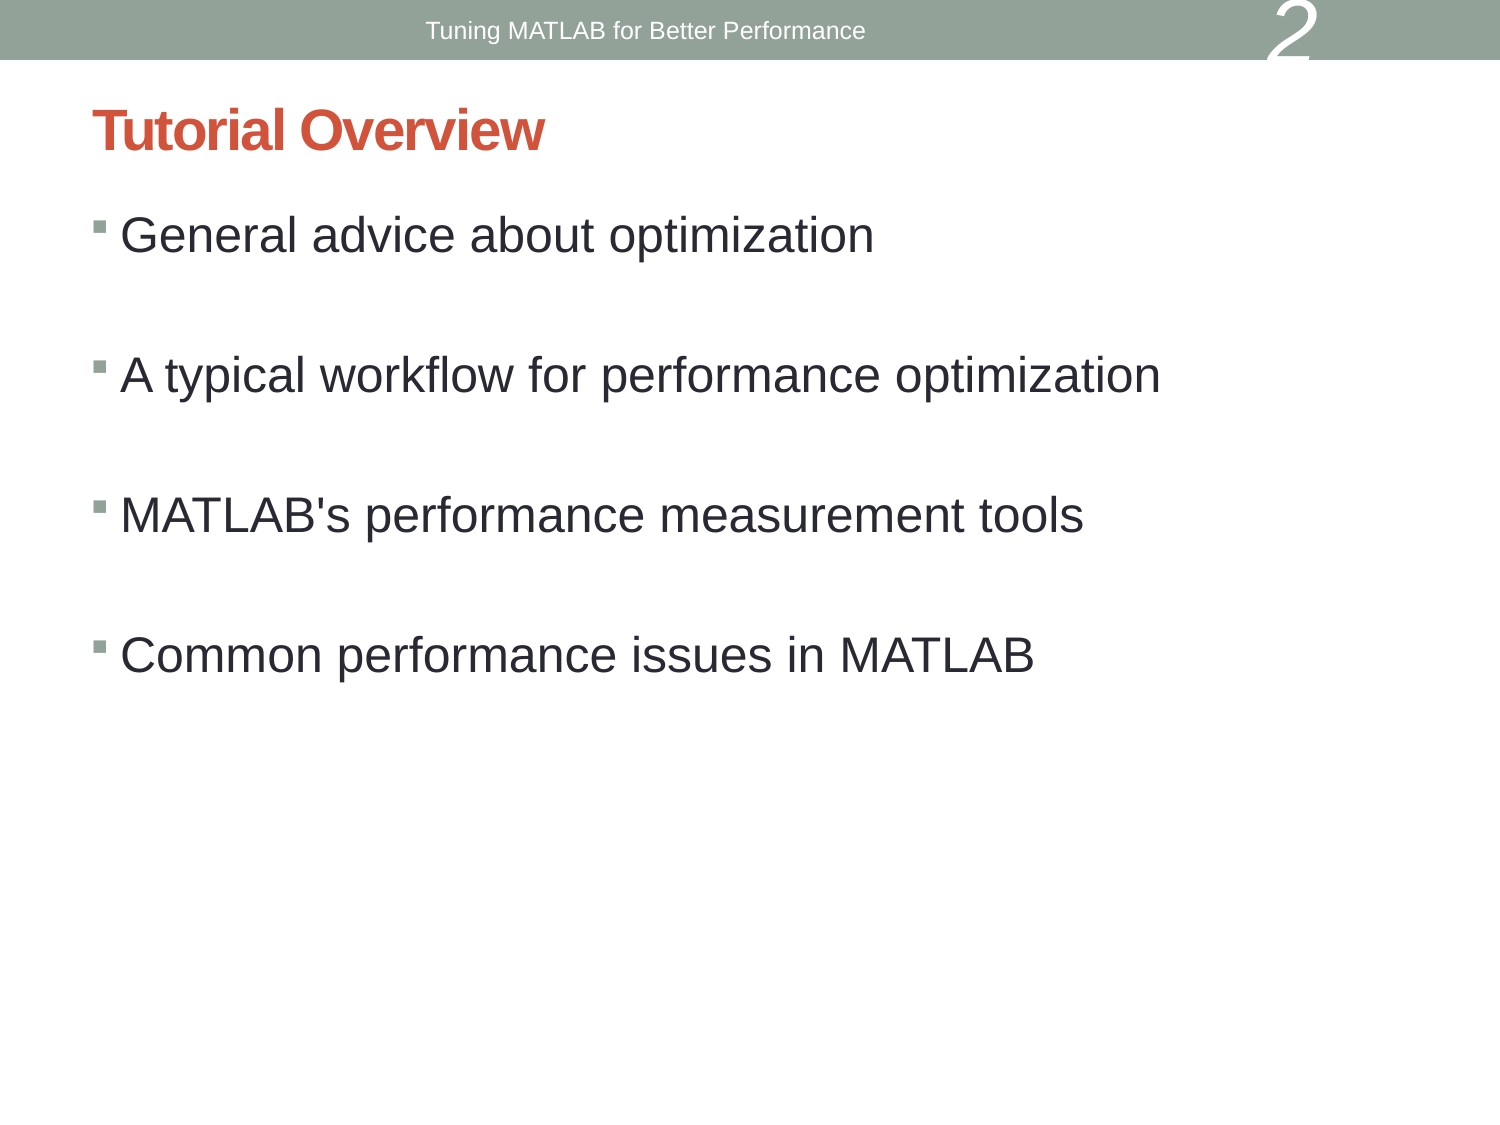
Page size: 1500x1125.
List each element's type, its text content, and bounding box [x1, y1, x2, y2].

title Tutorial Overview [77, 66, 1357, 188]
footer Tuning MATLAB for Better Performance [410, 3, 1086, 57]
slide_number <number> [1252, 0, 1428, 54]
list General advice about optimization A typical workflow for performance optimization MATLAB's performance measurement tools Common performance issues in MATLAB [75, 194, 1425, 856]
